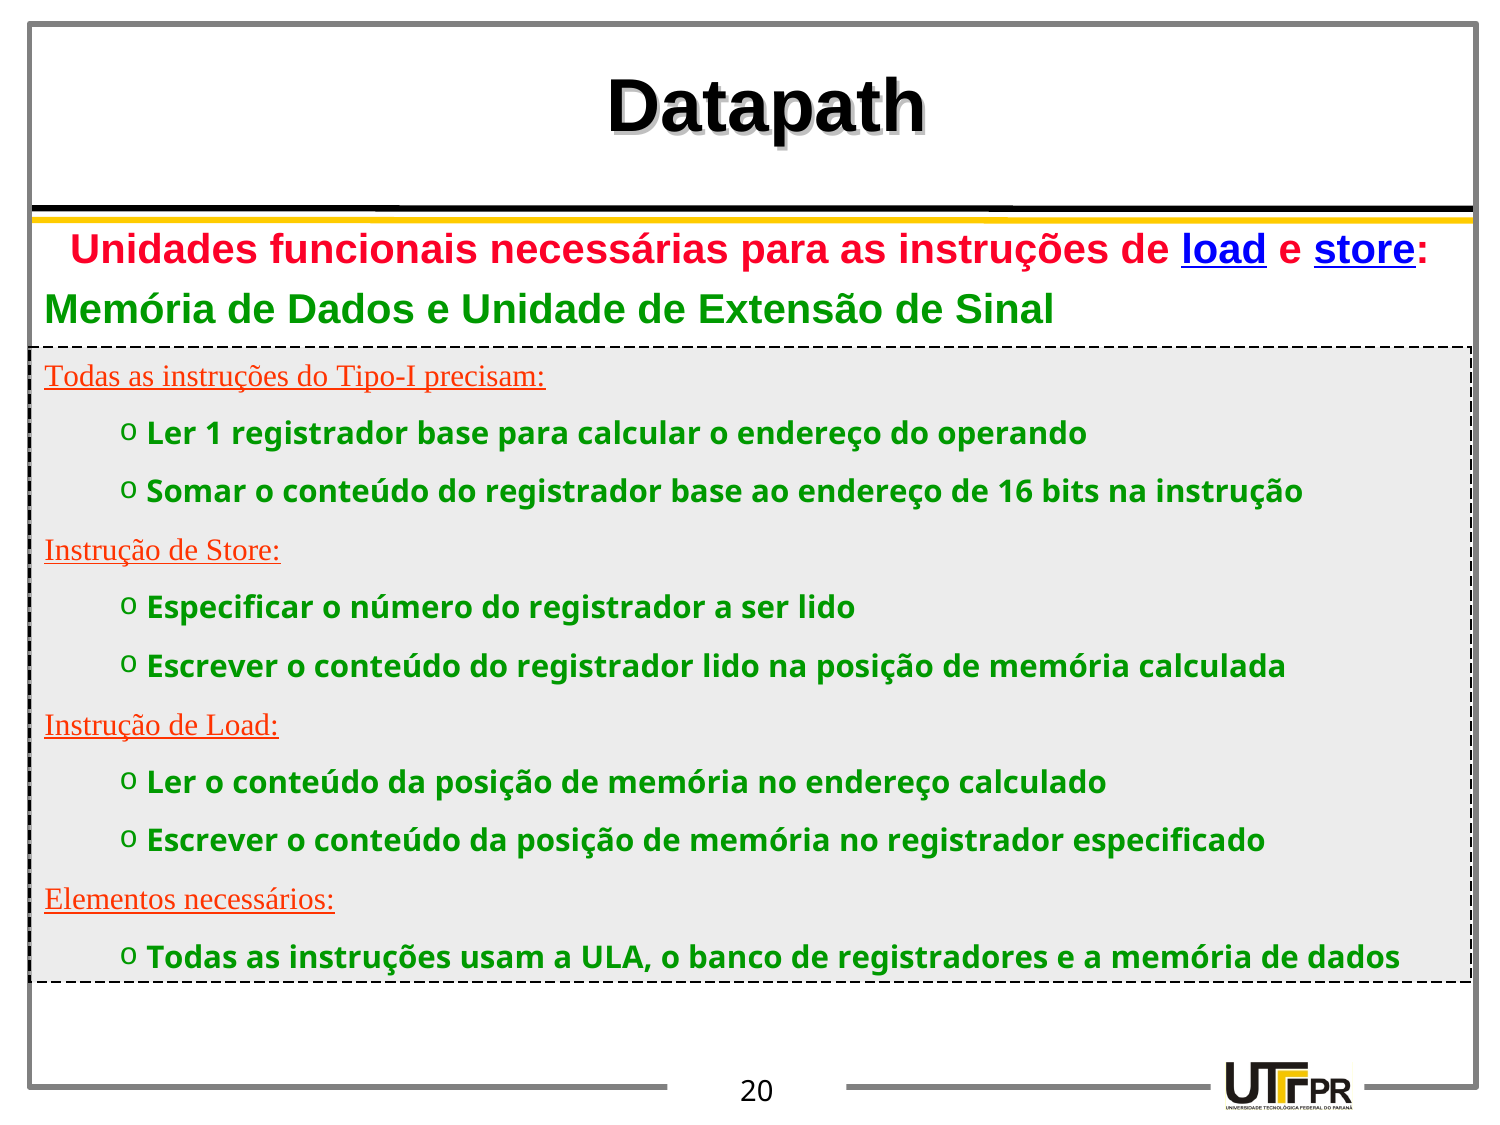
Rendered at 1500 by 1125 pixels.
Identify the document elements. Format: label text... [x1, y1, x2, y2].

text_box Todas as instruções do Tipo-I precisam: Ler 1 registrador base para calcular o endereço do operando Somar o conteúdo do registrador base ao endereço de 16 bits na instrução Instrução de Store: Especificar o número do registrador a ser lido Escrever o conteúdo do registrador lido na posição de memória calculada Instrução de Load: Ler o conteúdo da posição de memória no endereço calculado Escrever o conteúdo da posição de memória no registrador especificado Elementos necessários: Todas as instruções usam a ULA, o banco de registradores e a memória de dados [29, 347, 1471, 983]
list Unidades funcionais necessárias para as instruções de load e store: Memória de Dados e Unidade de Extensão de Sinal [29, 983, 1471, 1125]
list Unidades funcionais necessárias para as instruções de load e store: Memória de Dados e Unidade de Extensão de Sinal [29, 220, 1471, 347]
title Datapath [29, 59, 1477, 207]
